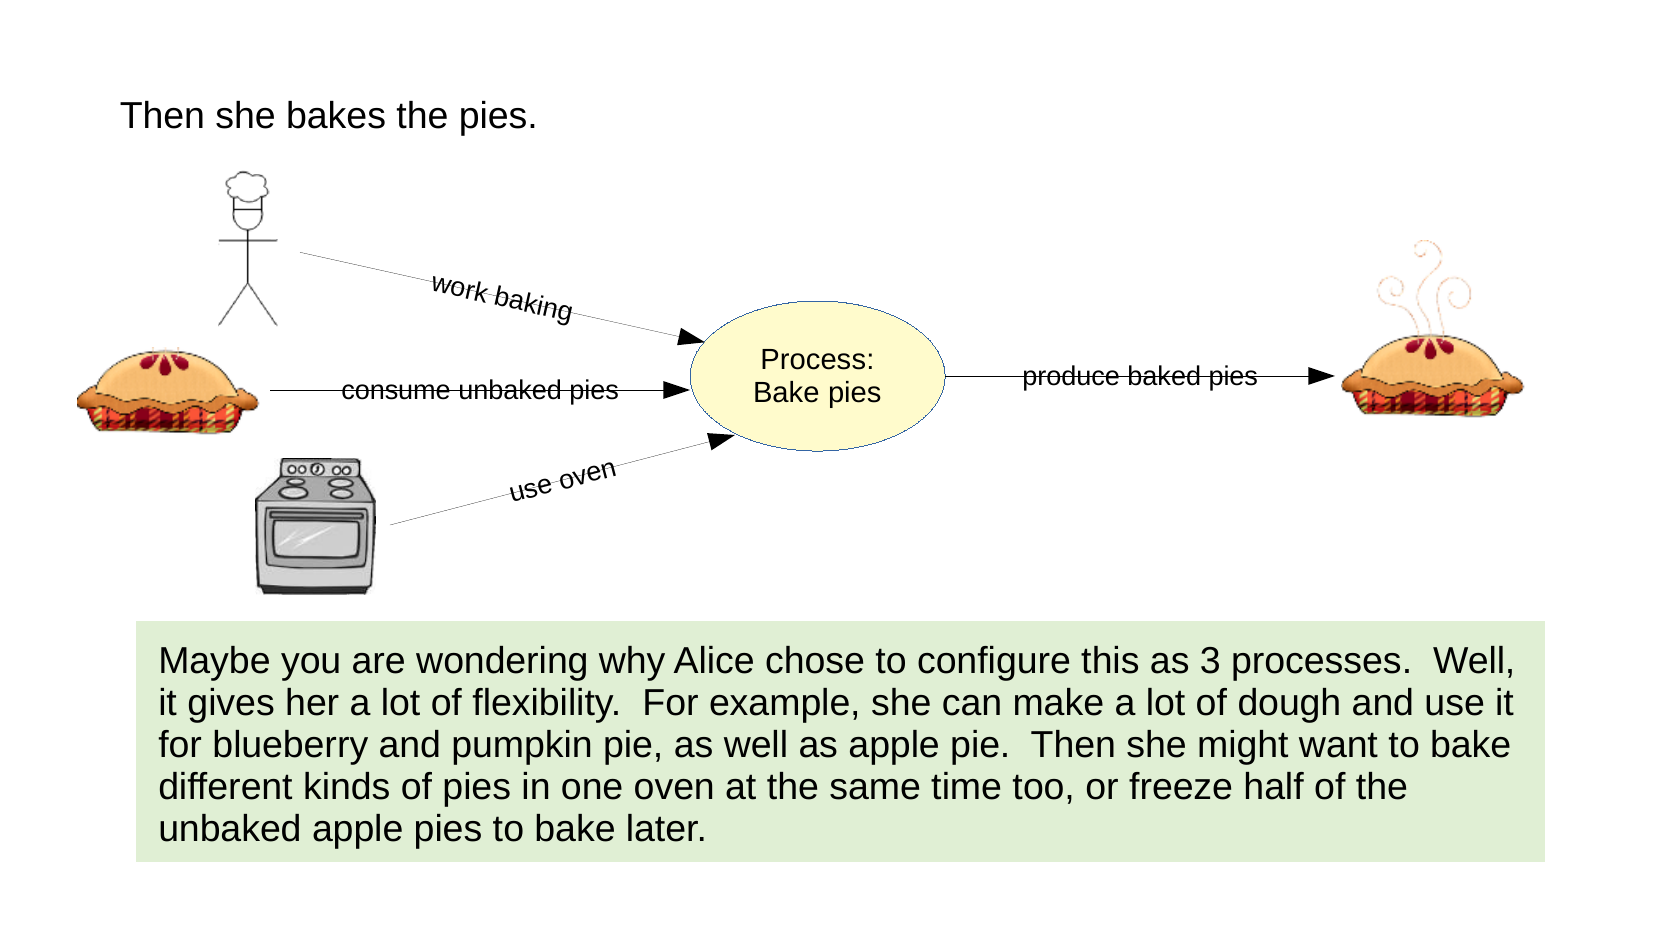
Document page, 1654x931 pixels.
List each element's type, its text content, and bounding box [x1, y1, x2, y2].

picture [195, 164, 301, 328]
picture [1341, 240, 1526, 419]
text_box Maybe you are wondering why Alice chose to configure this as 3 processes. Well, it gives her a lot of flexibility. For example, she can make a lot of dough and use it for blueberry and pumpkin pie, as well as apple pie. Then she might want to bake different kinds of pies in one oven at the same time too, or freeze half of the unbaked apple pies to bake later. [143, 632, 1554, 858]
text_box [135, 620, 1546, 863]
text_box Then she bakes the pies. [105, 87, 1561, 145]
picture [77, 347, 261, 436]
picture [255, 458, 376, 595]
text_box Process: Bake pies [690, 301, 946, 452]
